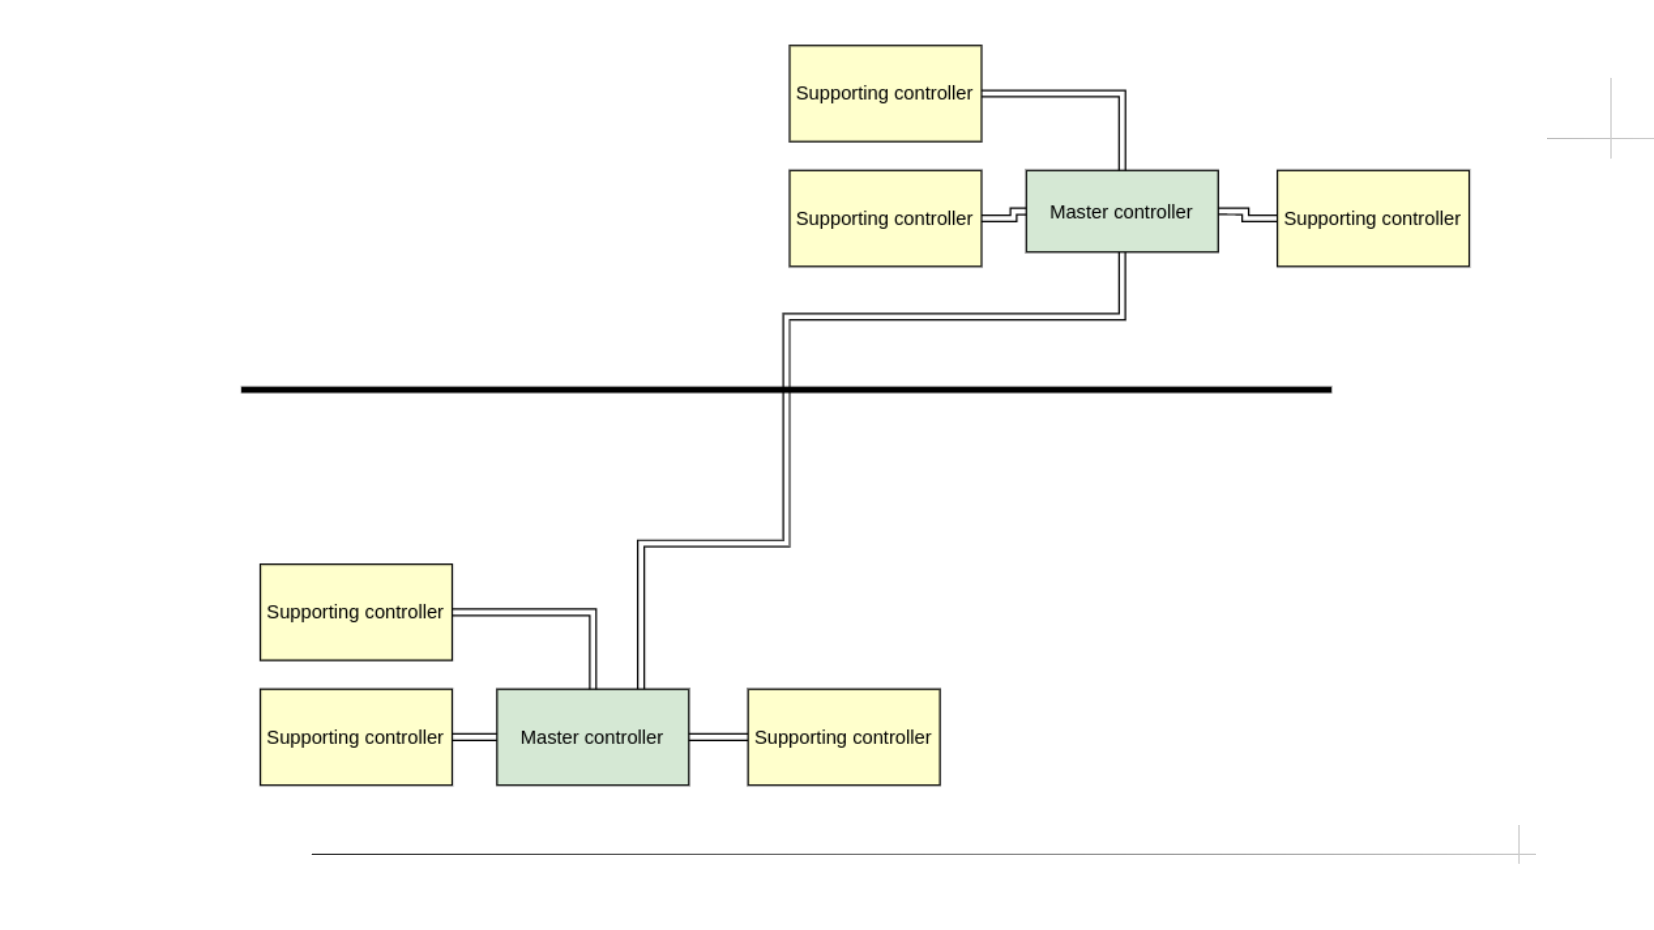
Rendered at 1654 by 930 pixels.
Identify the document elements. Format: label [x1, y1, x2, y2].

picture [0, 0, 1547, 826]
